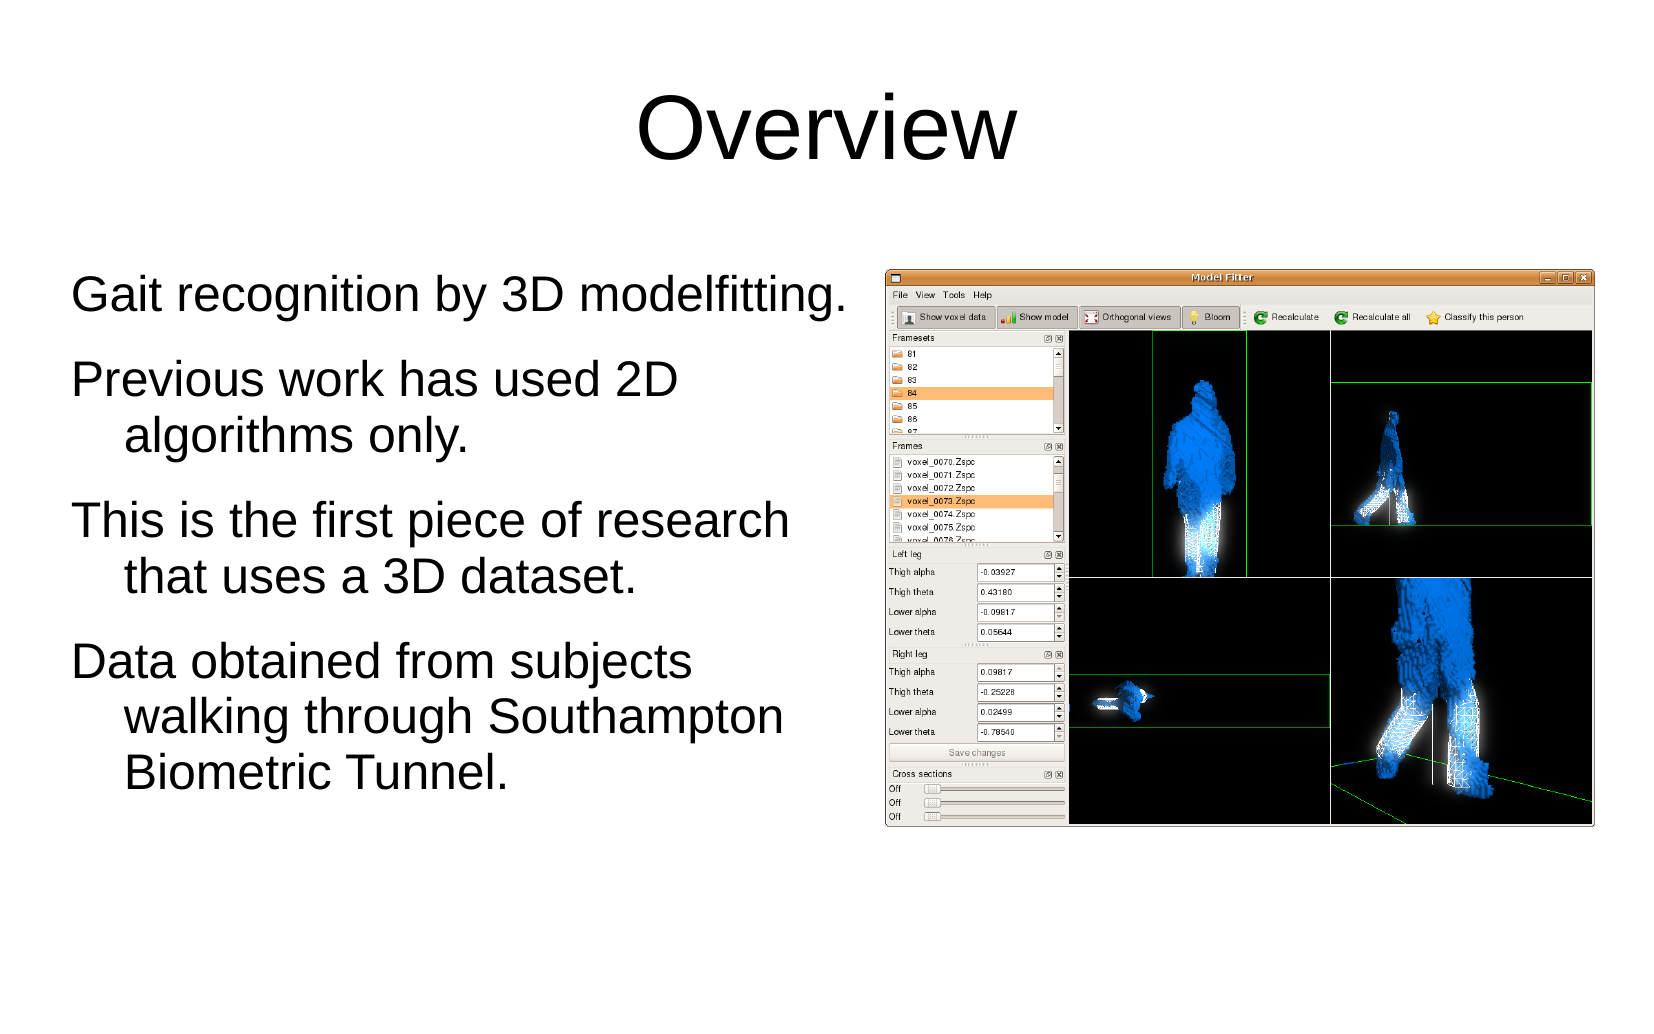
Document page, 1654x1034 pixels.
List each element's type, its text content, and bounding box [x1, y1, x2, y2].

picture [885, 269, 1595, 827]
list Gait recognition by 3D modelfitting. Previous work has used 2D algorithms only. This is the first piece of research that uses a 3D dataset. Data obtained from subjects walking through Southampton Biometric Tunnel. [53, 265, 857, 910]
title Overview [82, 48, 1571, 207]
